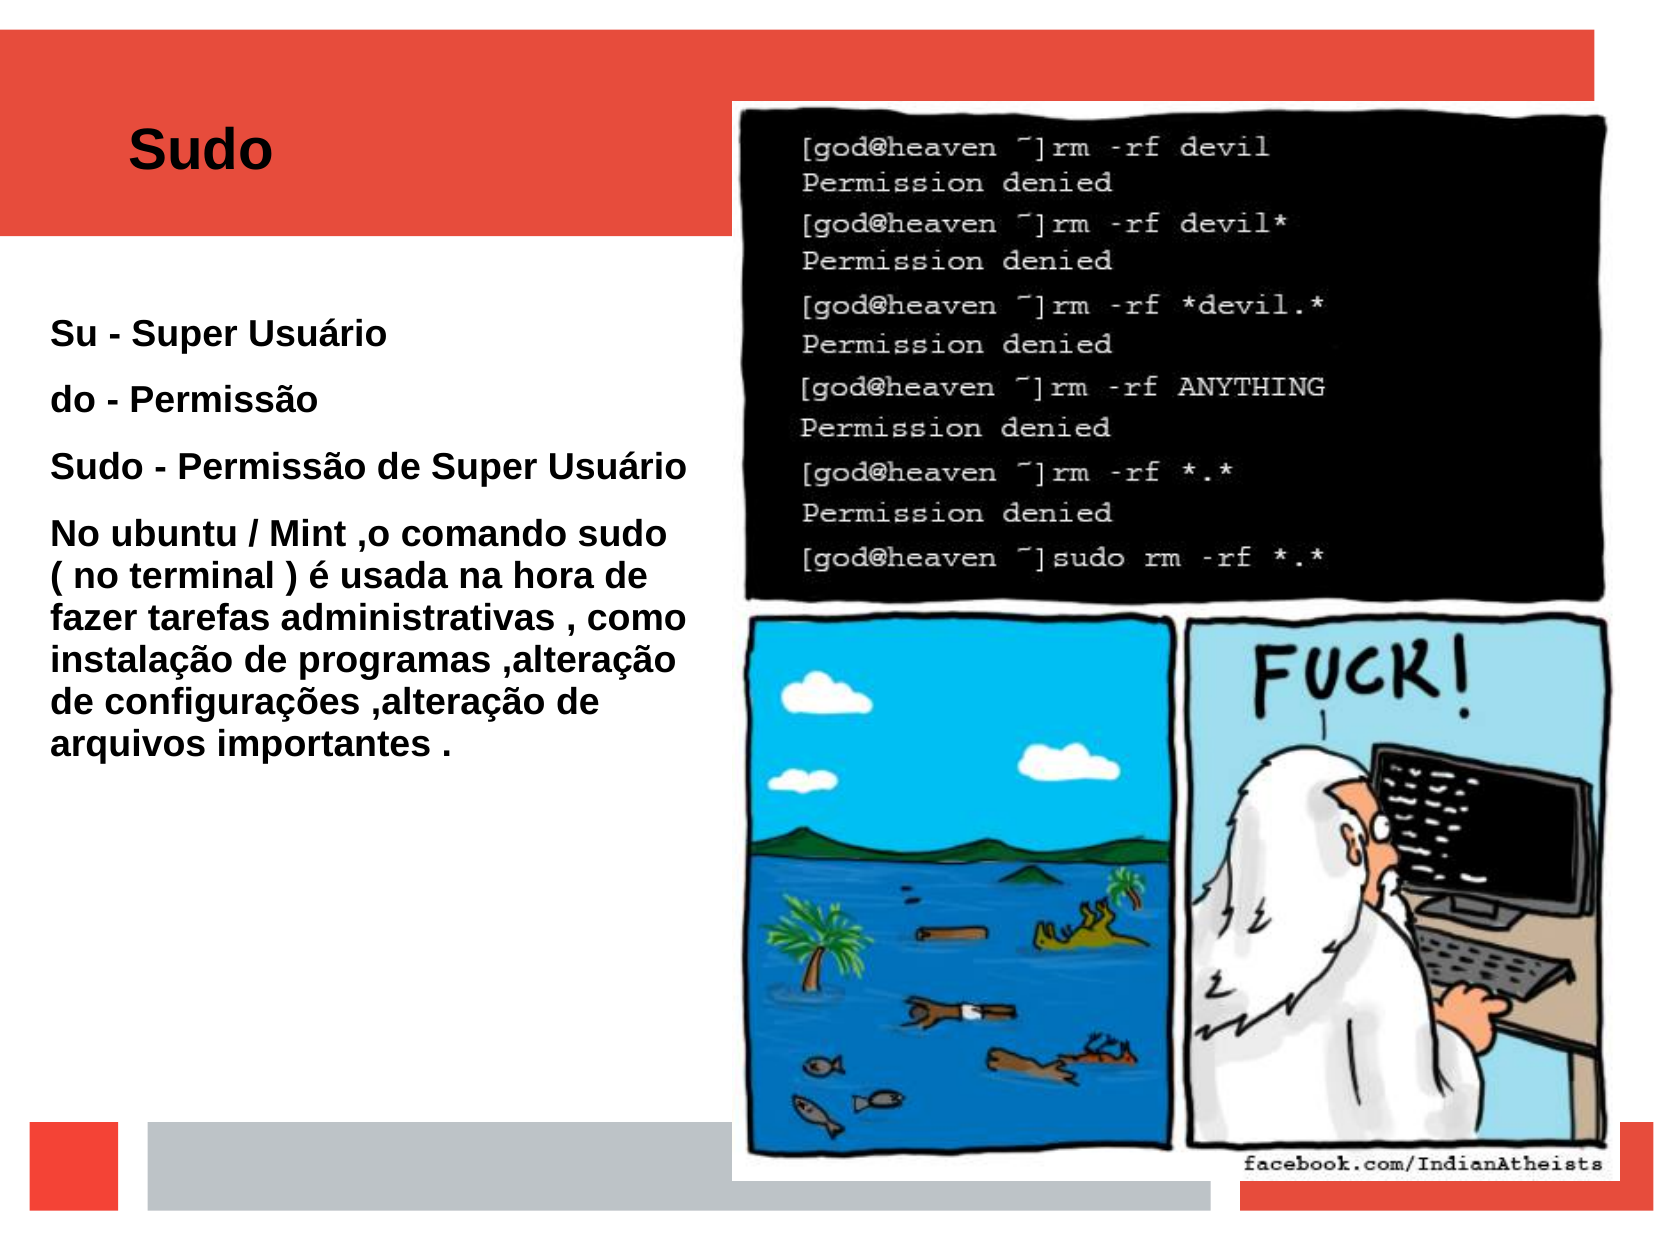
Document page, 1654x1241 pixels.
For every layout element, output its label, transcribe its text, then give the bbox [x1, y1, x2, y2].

text_box Su - Super Usuário do - Permissão Sudo - Permissão de Super Usuário No ubuntu / Mint ,o comando sudo ( no terminal ) é usada na hora de fazer tarefas administrativas , como instalação de programas ,alteração de configurações ,alteração de arquivos importantes . [35, 304, 732, 772]
text_box Sudo [114, 109, 426, 189]
picture [732, 101, 1620, 1181]
